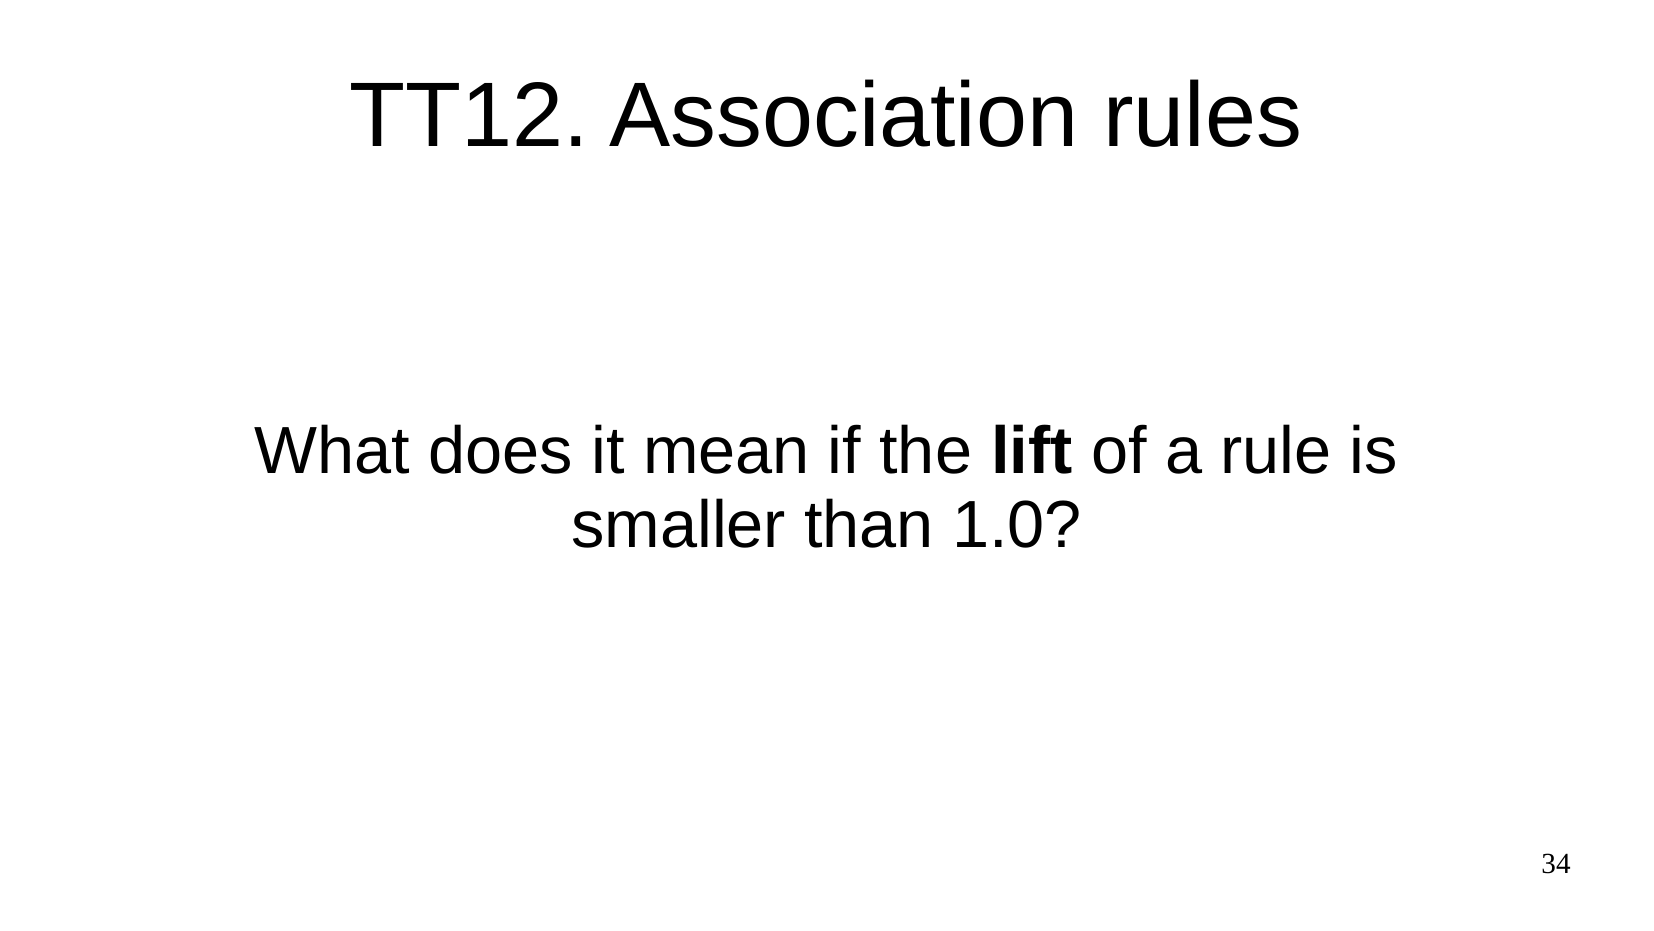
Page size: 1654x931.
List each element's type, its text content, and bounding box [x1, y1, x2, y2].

subtitle What does it mean if the lift of a rule is smaller than 1.0? [82, 217, 1571, 758]
title TT12. Association rules [82, 37, 1571, 193]
